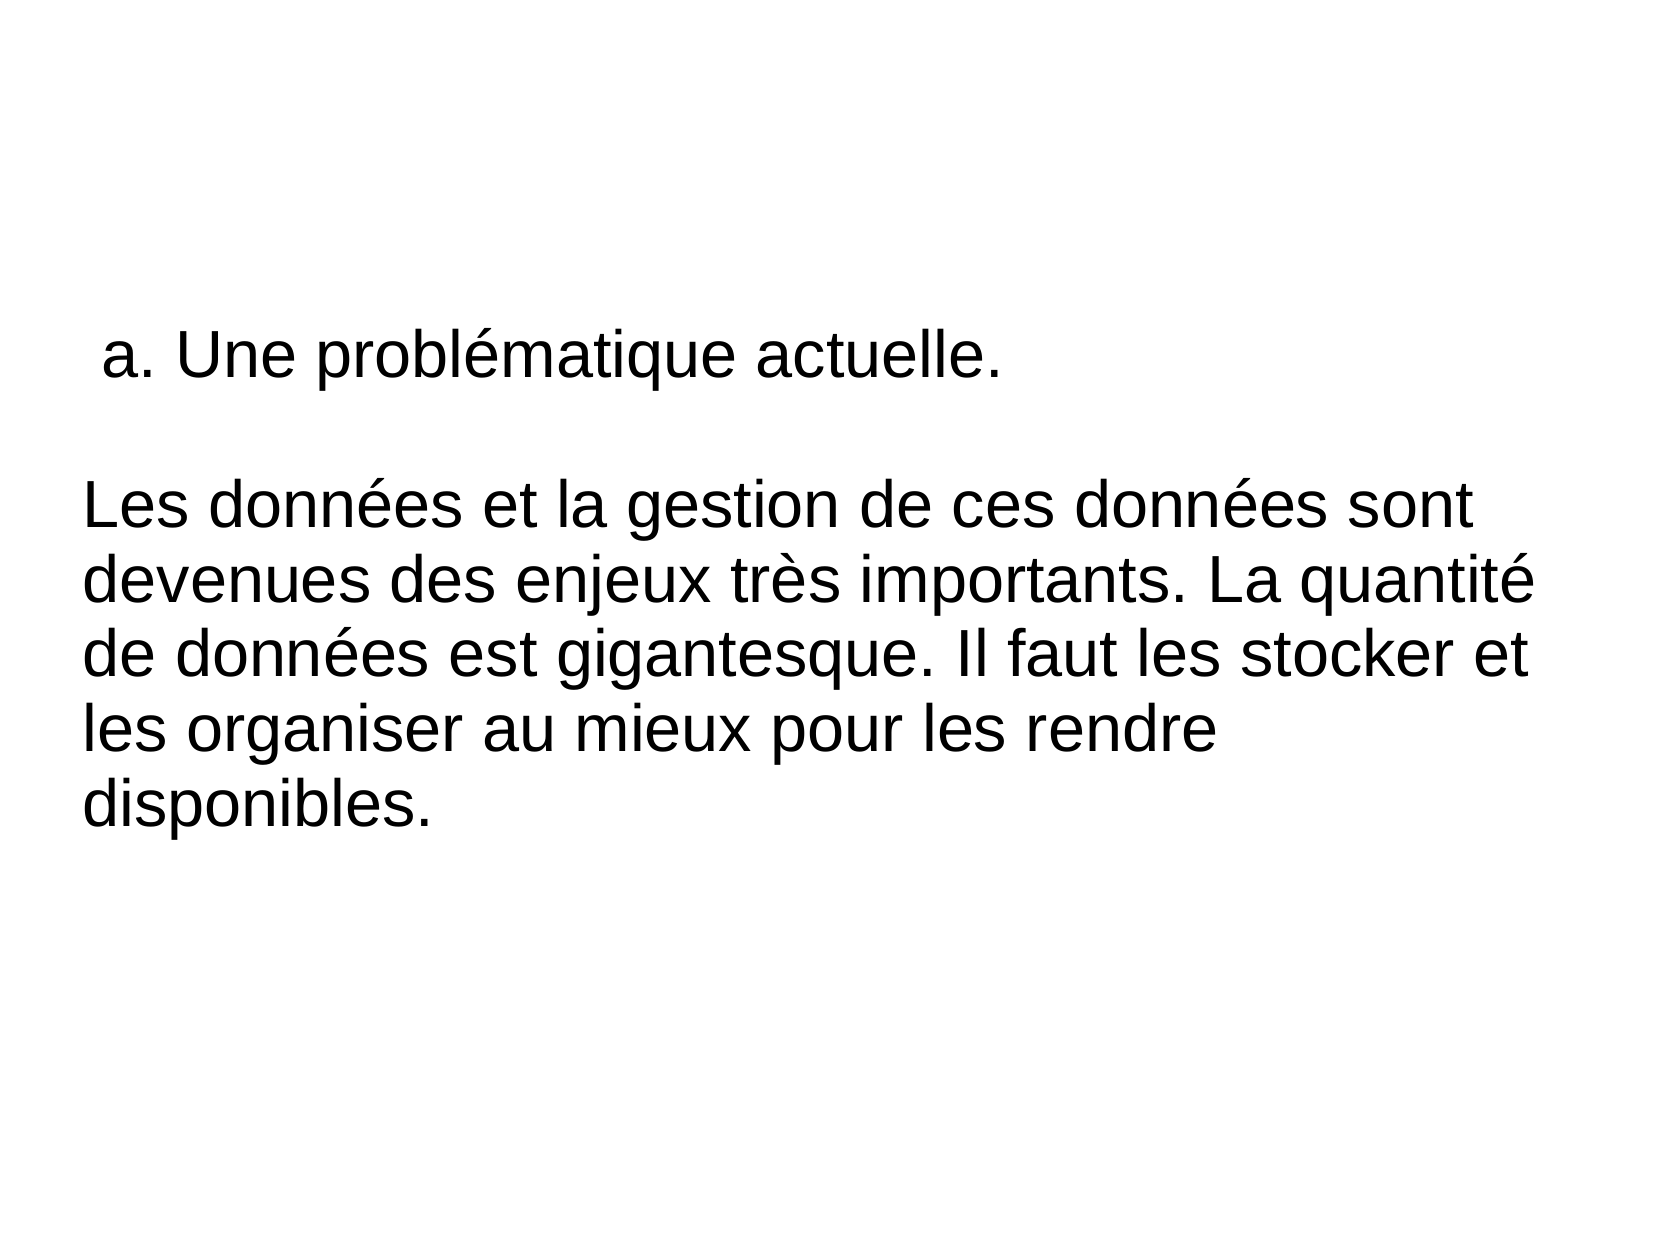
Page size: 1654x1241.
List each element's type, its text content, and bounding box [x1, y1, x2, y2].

subtitle a. Une problématique actuelle. Les données et la gestion de ces données sont devenues des enjeux très importants. La quantité de données est gigantesque. Il faut les stocker et les organiser au mieux pour les rendre disponibles. [82, 49, 1571, 1109]
